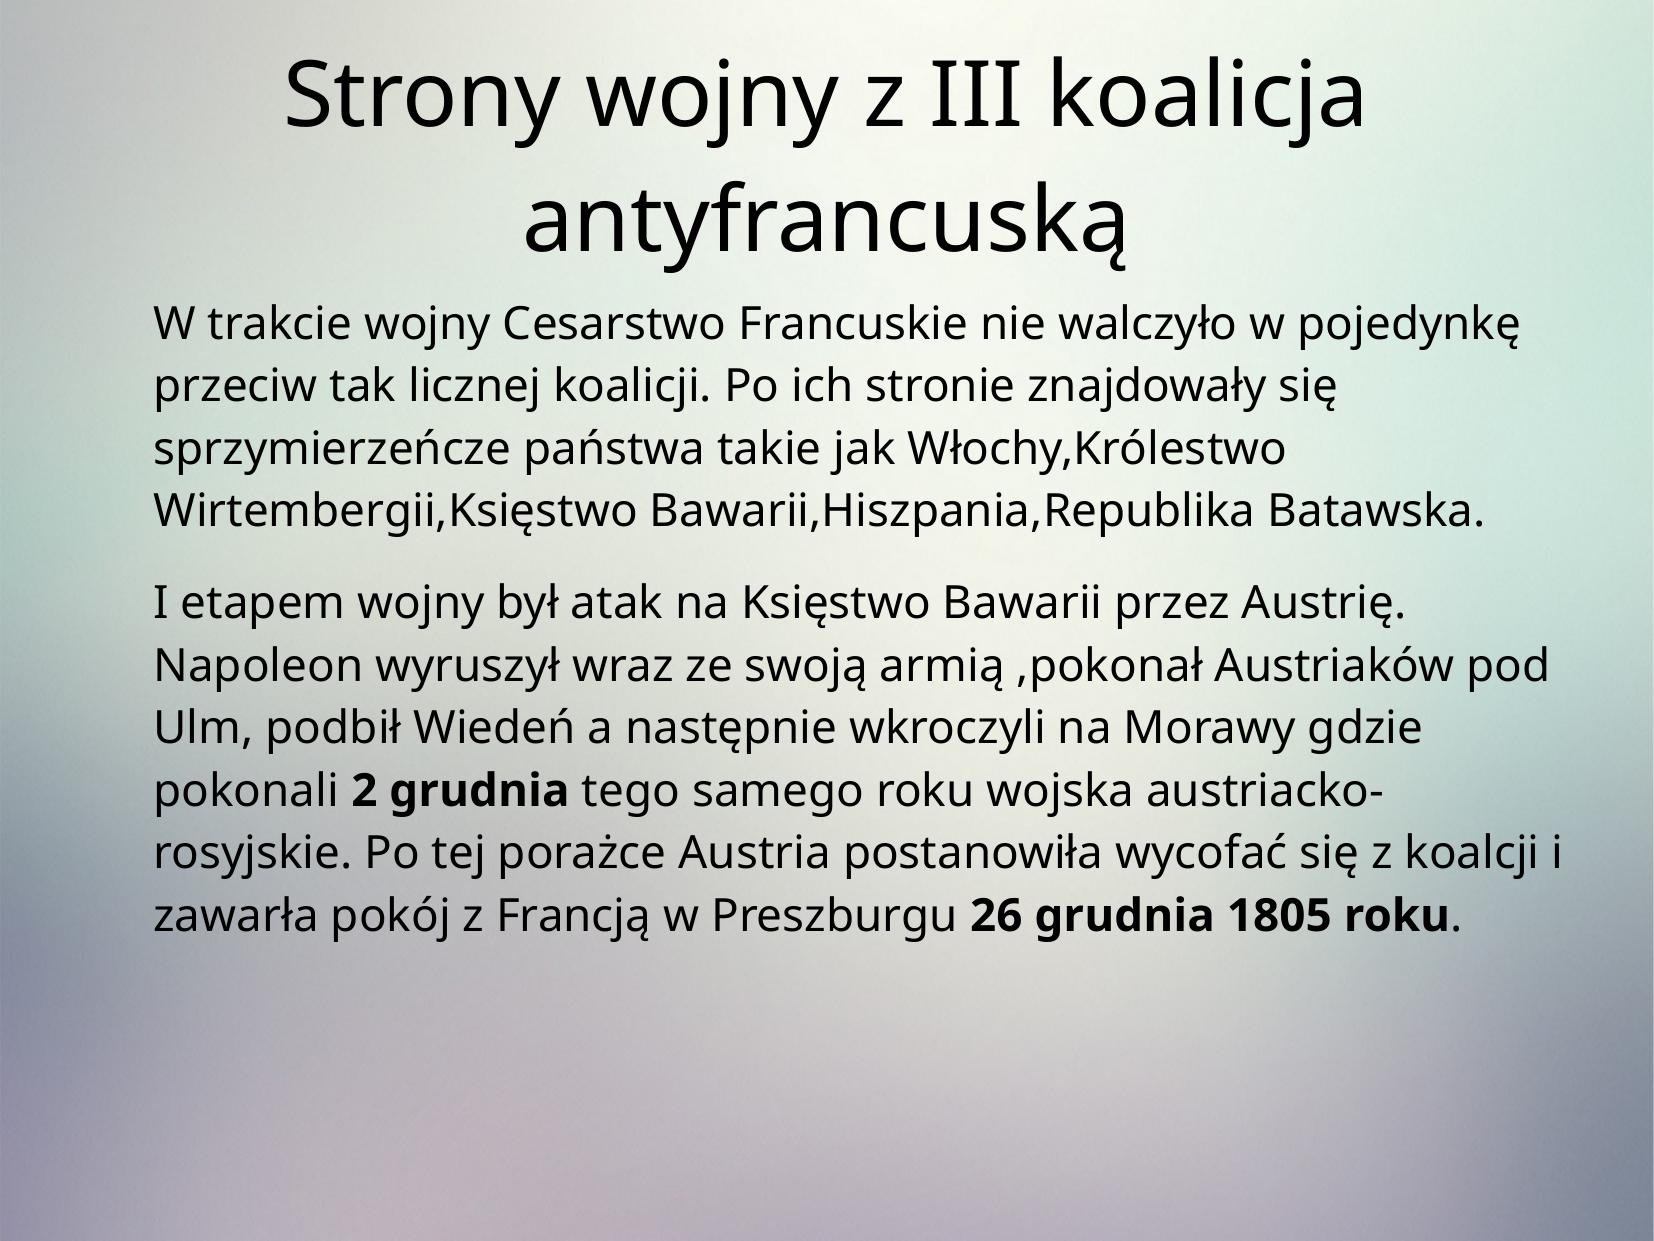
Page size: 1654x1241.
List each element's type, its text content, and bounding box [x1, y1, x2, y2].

picture [0, 0, 1654, 1241]
list W trakcie wojny Cesarstwo Francuskie nie walczyło w pojedynkę przeciw tak licznej koalicji. Po ich stronie znajdowały się sprzymierzeńcze państwa takie jak Włochy,Królestwo Wirtembergii,Księstwo Bawarii,Hiszpania,Republika Batawska. I etapem wojny był atak na Księstwo Bawarii przez Austrię. Napoleon wyruszył wraz ze swoją armią ,pokonał Austriaków pod Ulm, podbił Wiedeń a następnie wkroczyli na Morawy gdzie pokonali 2 grudnia tego samego roku wojska austriacko-rosyjskie. Po tej porażce Austria postanowiła wycofać się z koalcji i zawarła pokój z Francją w Preszburgu 26 grudnia 1805 roku. [82, 290, 1571, 1010]
title Strony wojny z III koalicja antyfrancuską [82, 24, 1571, 282]
